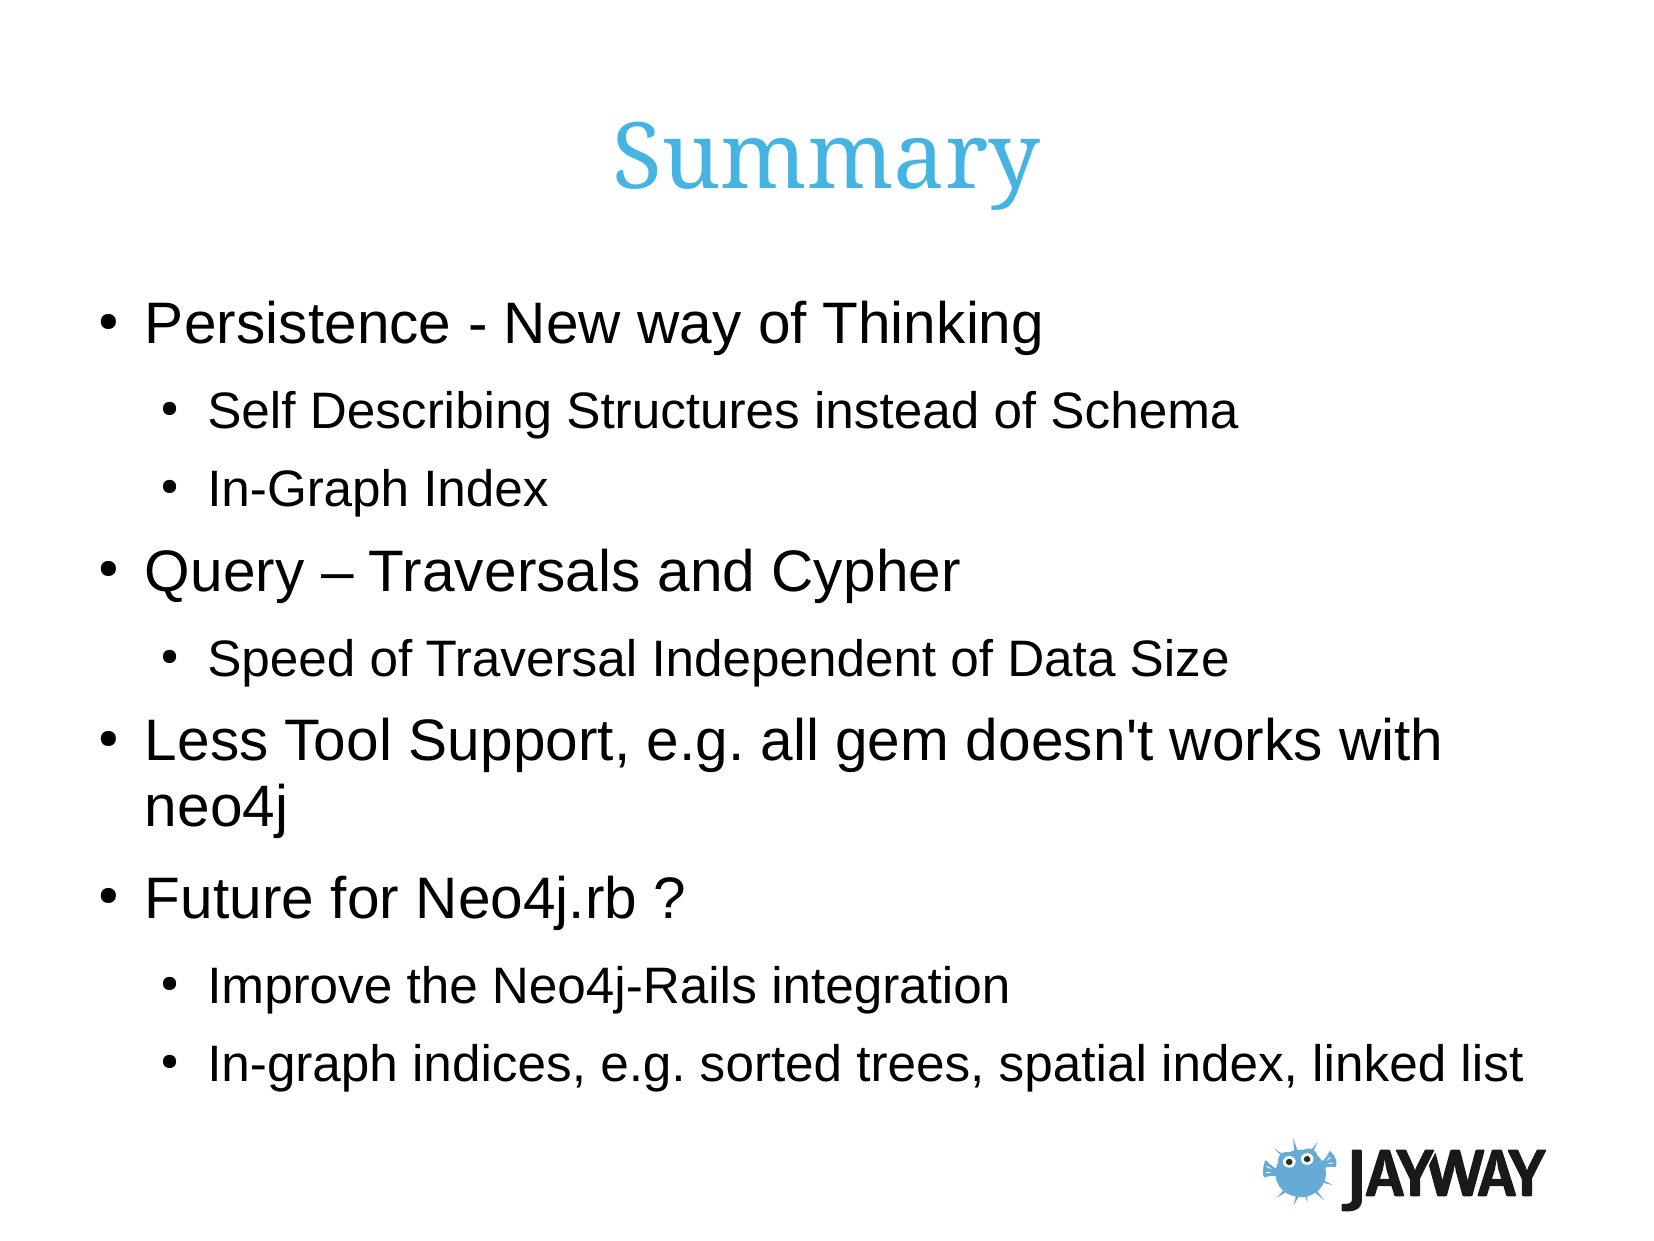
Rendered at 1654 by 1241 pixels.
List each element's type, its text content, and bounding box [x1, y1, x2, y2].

list Persistence - New way of Thinking Self Describing Structures instead of Schema In-Graph Index Query – Traversals and Cypher Speed of Traversal Independent of Data Size Less Tool Support, e.g. all gem doesn't works with neo4j Future for Neo4j.rb ? Improve the Neo4j-Rails integration In-graph indices, e.g. sorted trees, spatial index, linked list [82, 290, 1571, 1109]
title Summary [82, 49, 1571, 257]
